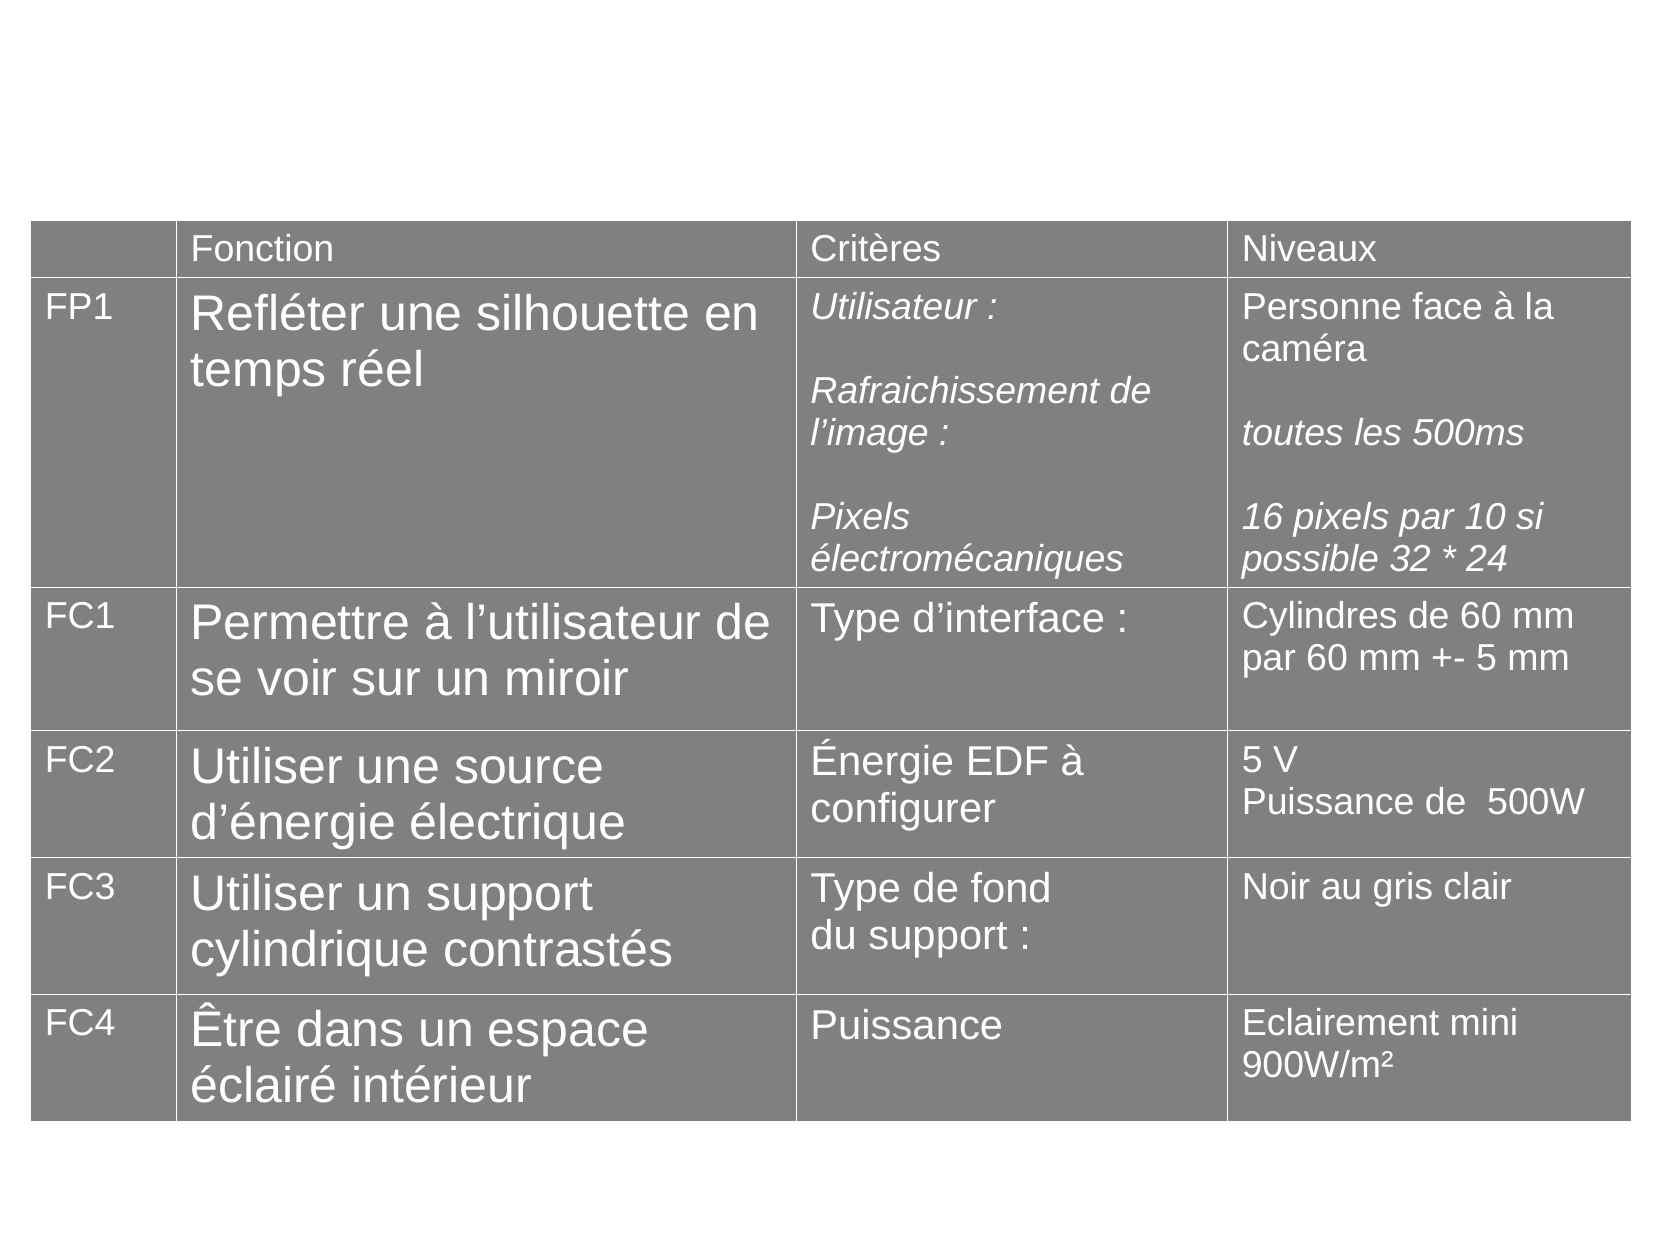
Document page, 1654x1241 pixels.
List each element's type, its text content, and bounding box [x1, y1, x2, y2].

table_header Critères [797, 221, 1227, 277]
table_cell Énergie EDF à configurer [797, 731, 1227, 857]
table_cell Refléter une silhouette en temps réel [177, 278, 796, 587]
table_cell Utilisateur : Rafraichissement de l’image : Pixels électromécaniques [797, 278, 1227, 587]
table_cell Utiliser un support cylindrique contrastés [177, 858, 796, 994]
table_cell FC2 [31, 731, 176, 857]
table_header Niveaux [1228, 221, 1631, 277]
table_cell FP1 [31, 278, 176, 587]
table_cell Personne face à la caméra toutes les 500ms 16 pixels par 10 si possible 32 * 24 [1228, 278, 1631, 587]
table_cell Cylindres de 60 mm par 60 mm +- 5 mm [1228, 588, 1631, 730]
table_cell 5 V Puissance de 500W [1228, 731, 1631, 857]
table_cell Puissance [797, 995, 1227, 1121]
table_cell Type d’interface : [797, 588, 1227, 730]
table_cell FC3 [31, 858, 176, 994]
table_cell Noir au gris clair [1228, 858, 1631, 994]
table_cell Être dans un espace éclairé intérieur [177, 995, 796, 1121]
table_cell FC1 [31, 588, 176, 730]
table_cell Permettre à l’utilisateur de se voir sur un miroir [177, 588, 796, 730]
table_header [31, 221, 176, 277]
table_cell FC4 [31, 995, 176, 1121]
table_cell Eclairement mini 900W/m² [1228, 995, 1631, 1121]
table_cell Type de fond du support : [797, 858, 1227, 994]
table_cell Utiliser une source d’énergie électrique [177, 731, 796, 857]
table_header Fonction [177, 221, 796, 277]
